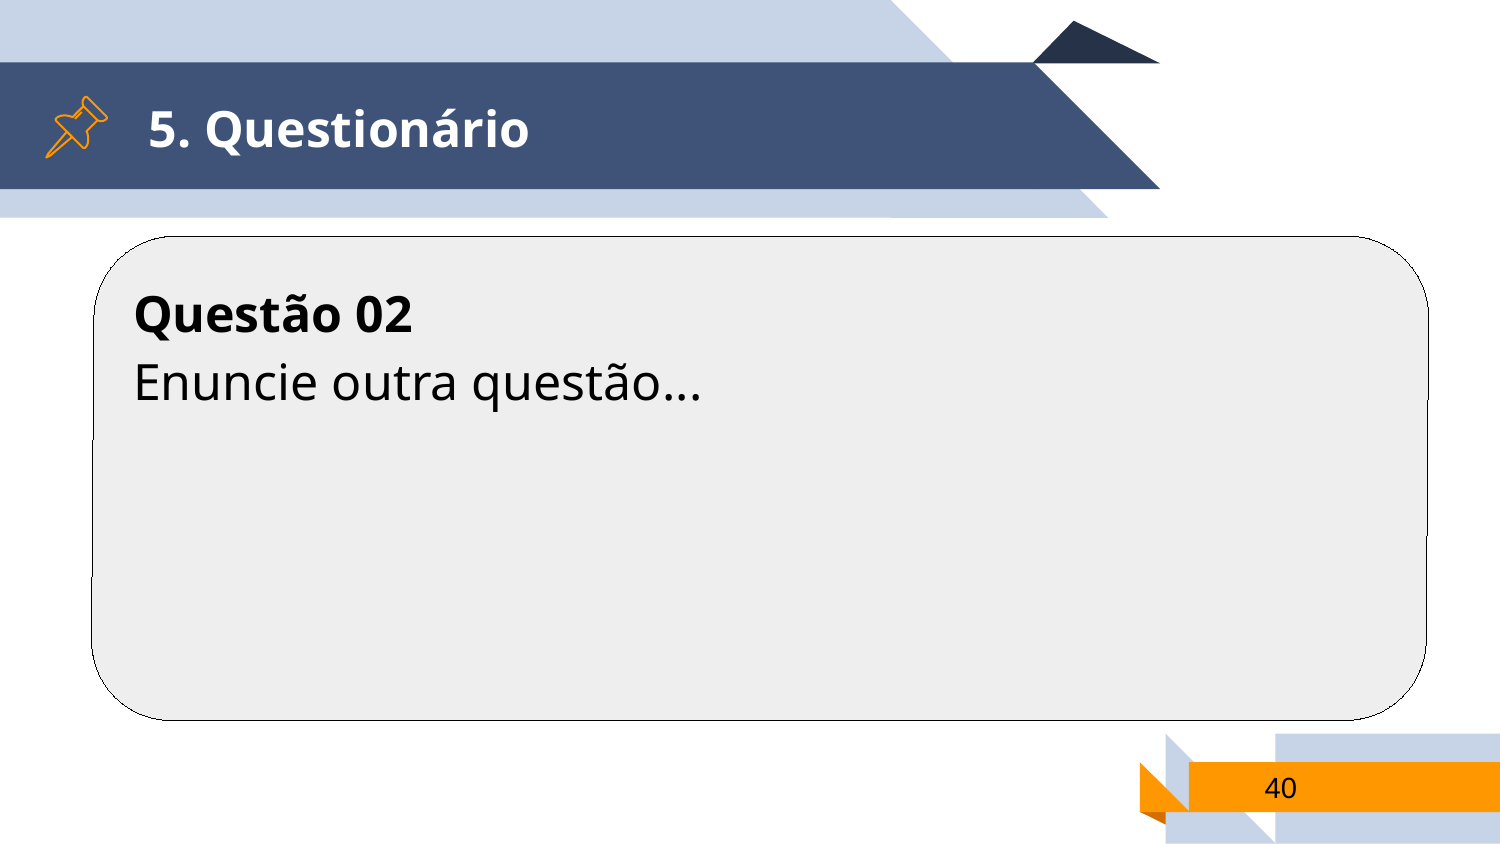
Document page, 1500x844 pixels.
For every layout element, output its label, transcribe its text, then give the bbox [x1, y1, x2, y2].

title 5. Questionário [133, 64, 1035, 190]
slide_number <number> [1249, 760, 1494, 813]
text_box Questão 02 Enuncie outra questão... [118, 271, 1406, 419]
text_box [91, 236, 1429, 721]
